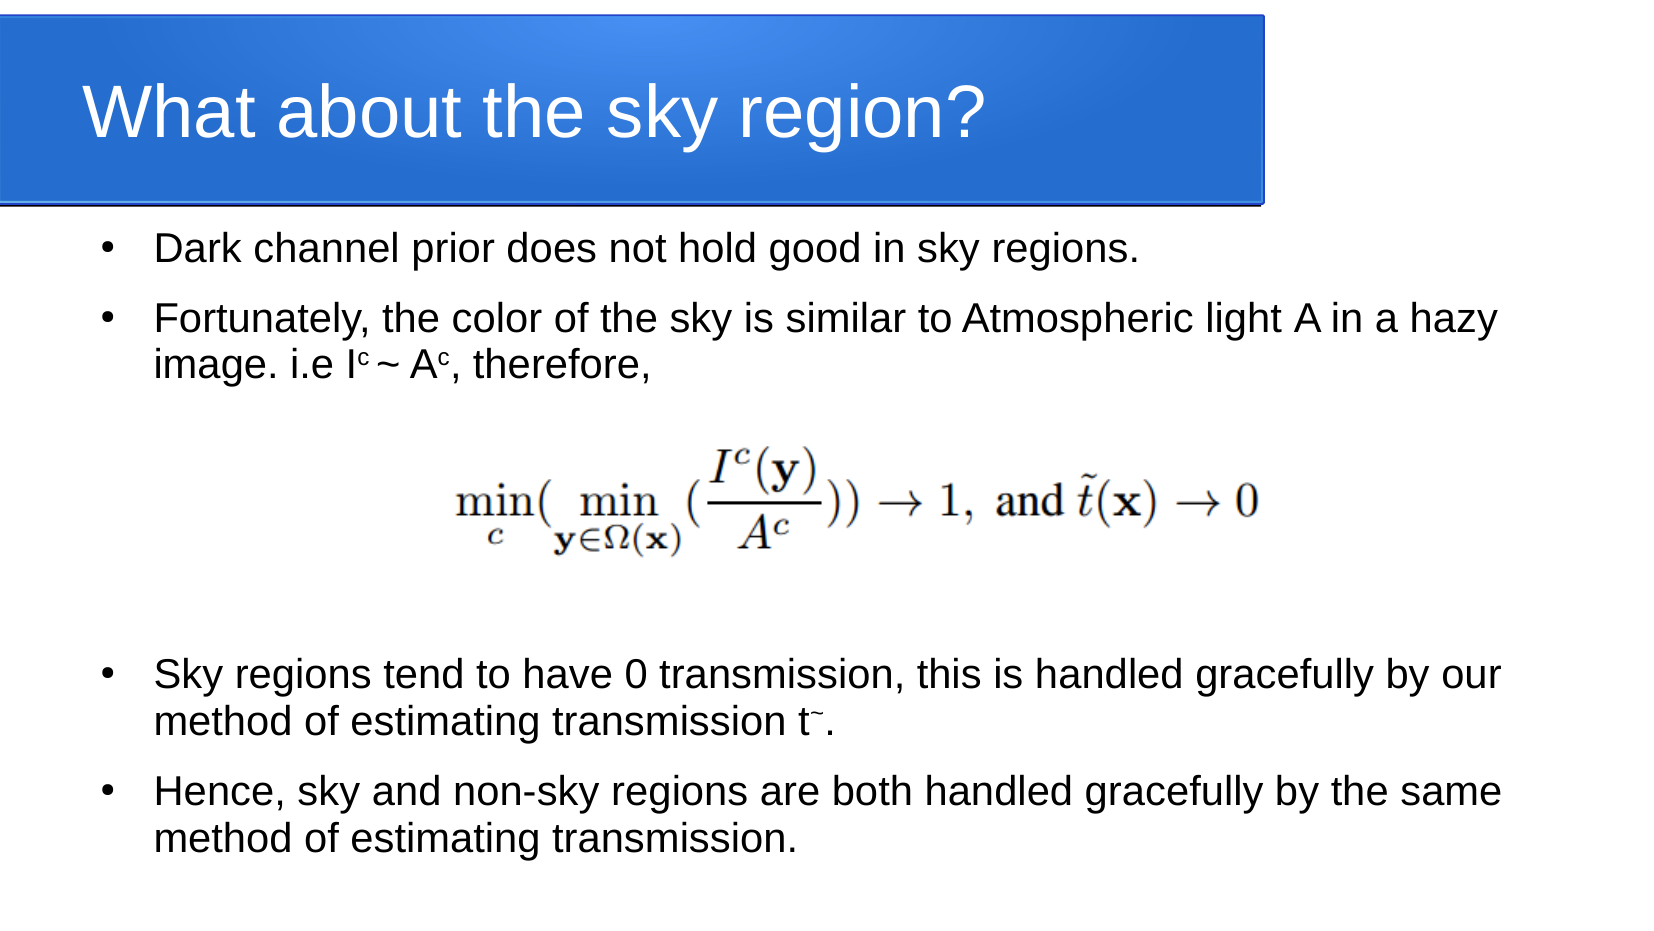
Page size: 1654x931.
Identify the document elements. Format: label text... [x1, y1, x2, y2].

title What about the sky region? [82, 35, 1235, 189]
list Dark channel prior does not hold good in sky regions. Fortunately, the color of the sky is similar to Atmospheric light A in a hazy image. i.e Ic ~ Ac, therefore, Sky regions tend to have 0 transmission, this is handled gracefully by our method of estimating transmission t~. Hence, sky and non-sky regions are both handled gracefully by the same method of estimating transmission. [82, 224, 1628, 882]
picture [401, 398, 1263, 591]
